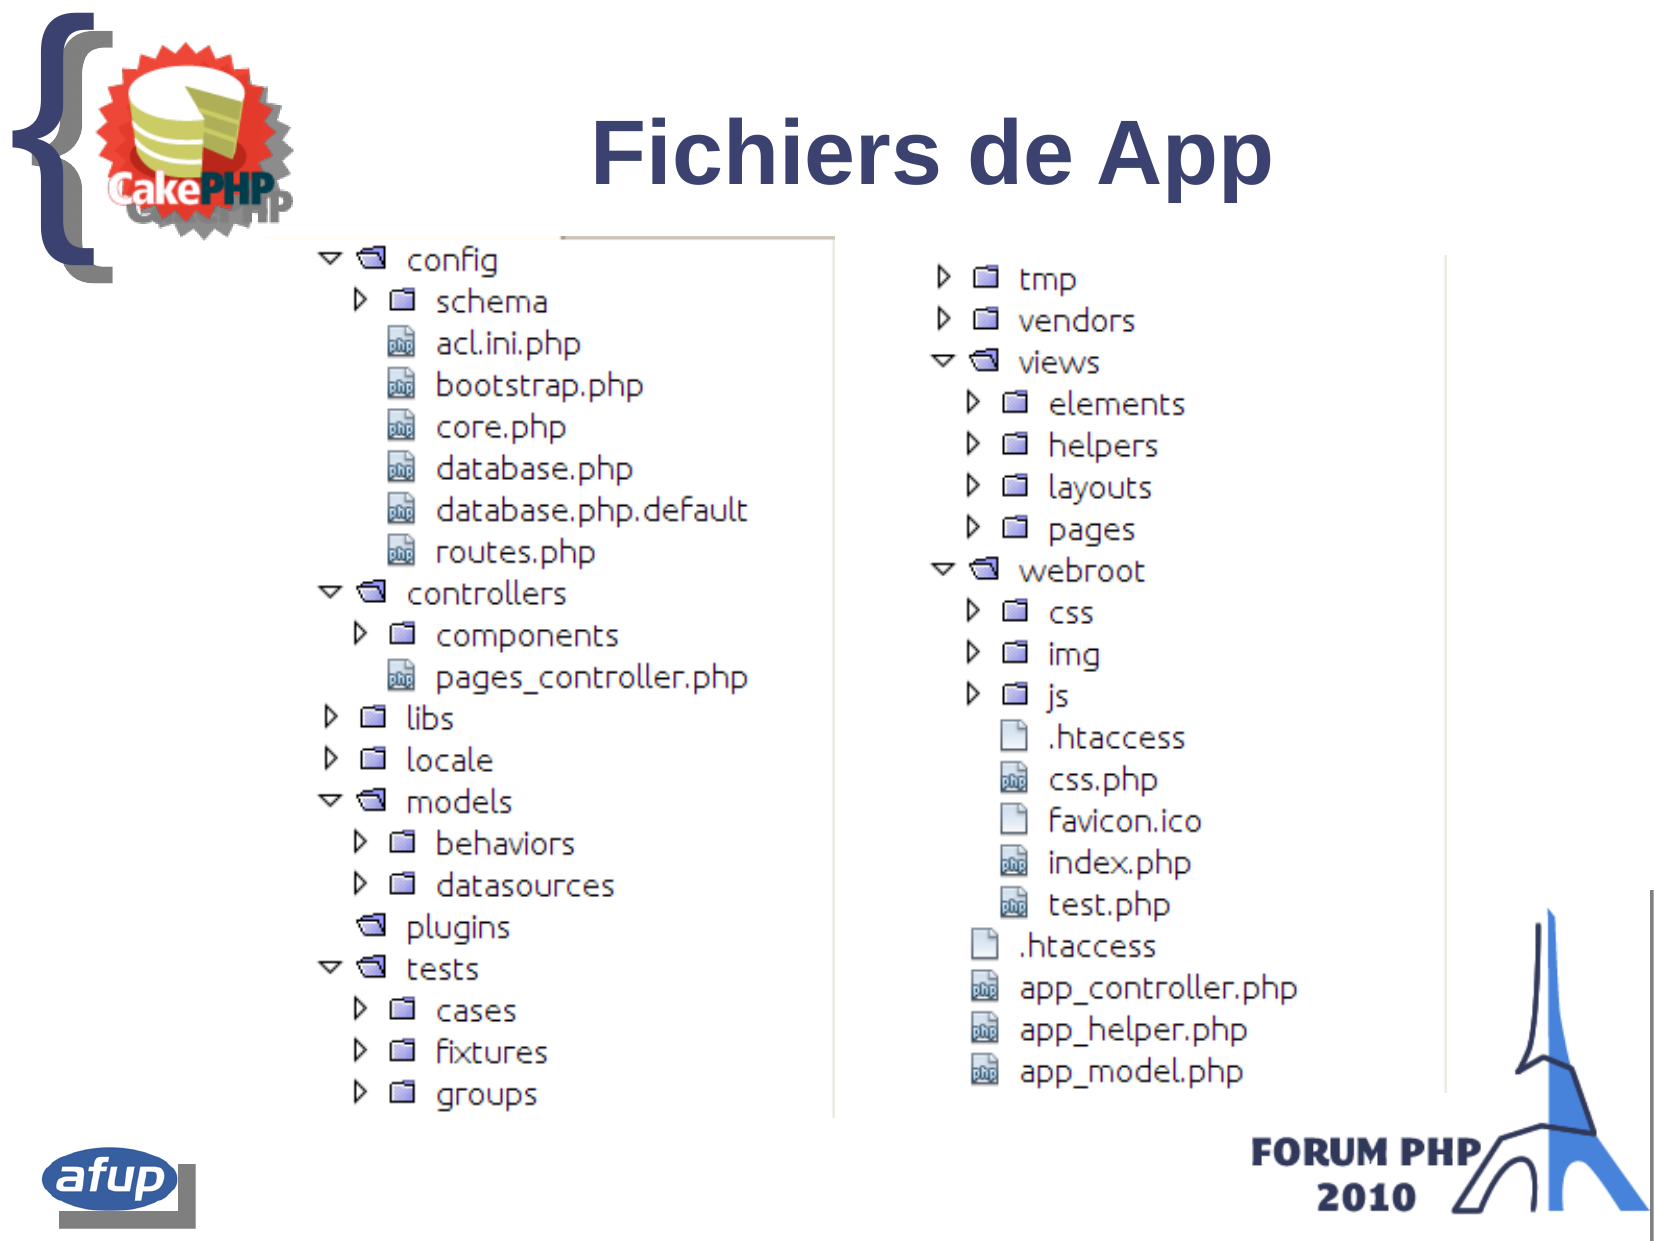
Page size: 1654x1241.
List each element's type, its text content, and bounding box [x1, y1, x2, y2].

picture [265, 236, 835, 1118]
picture [41, 1146, 178, 1211]
picture [88, 35, 284, 231]
title Fichiers de App [295, 49, 1571, 257]
picture [878, 255, 1650, 1241]
